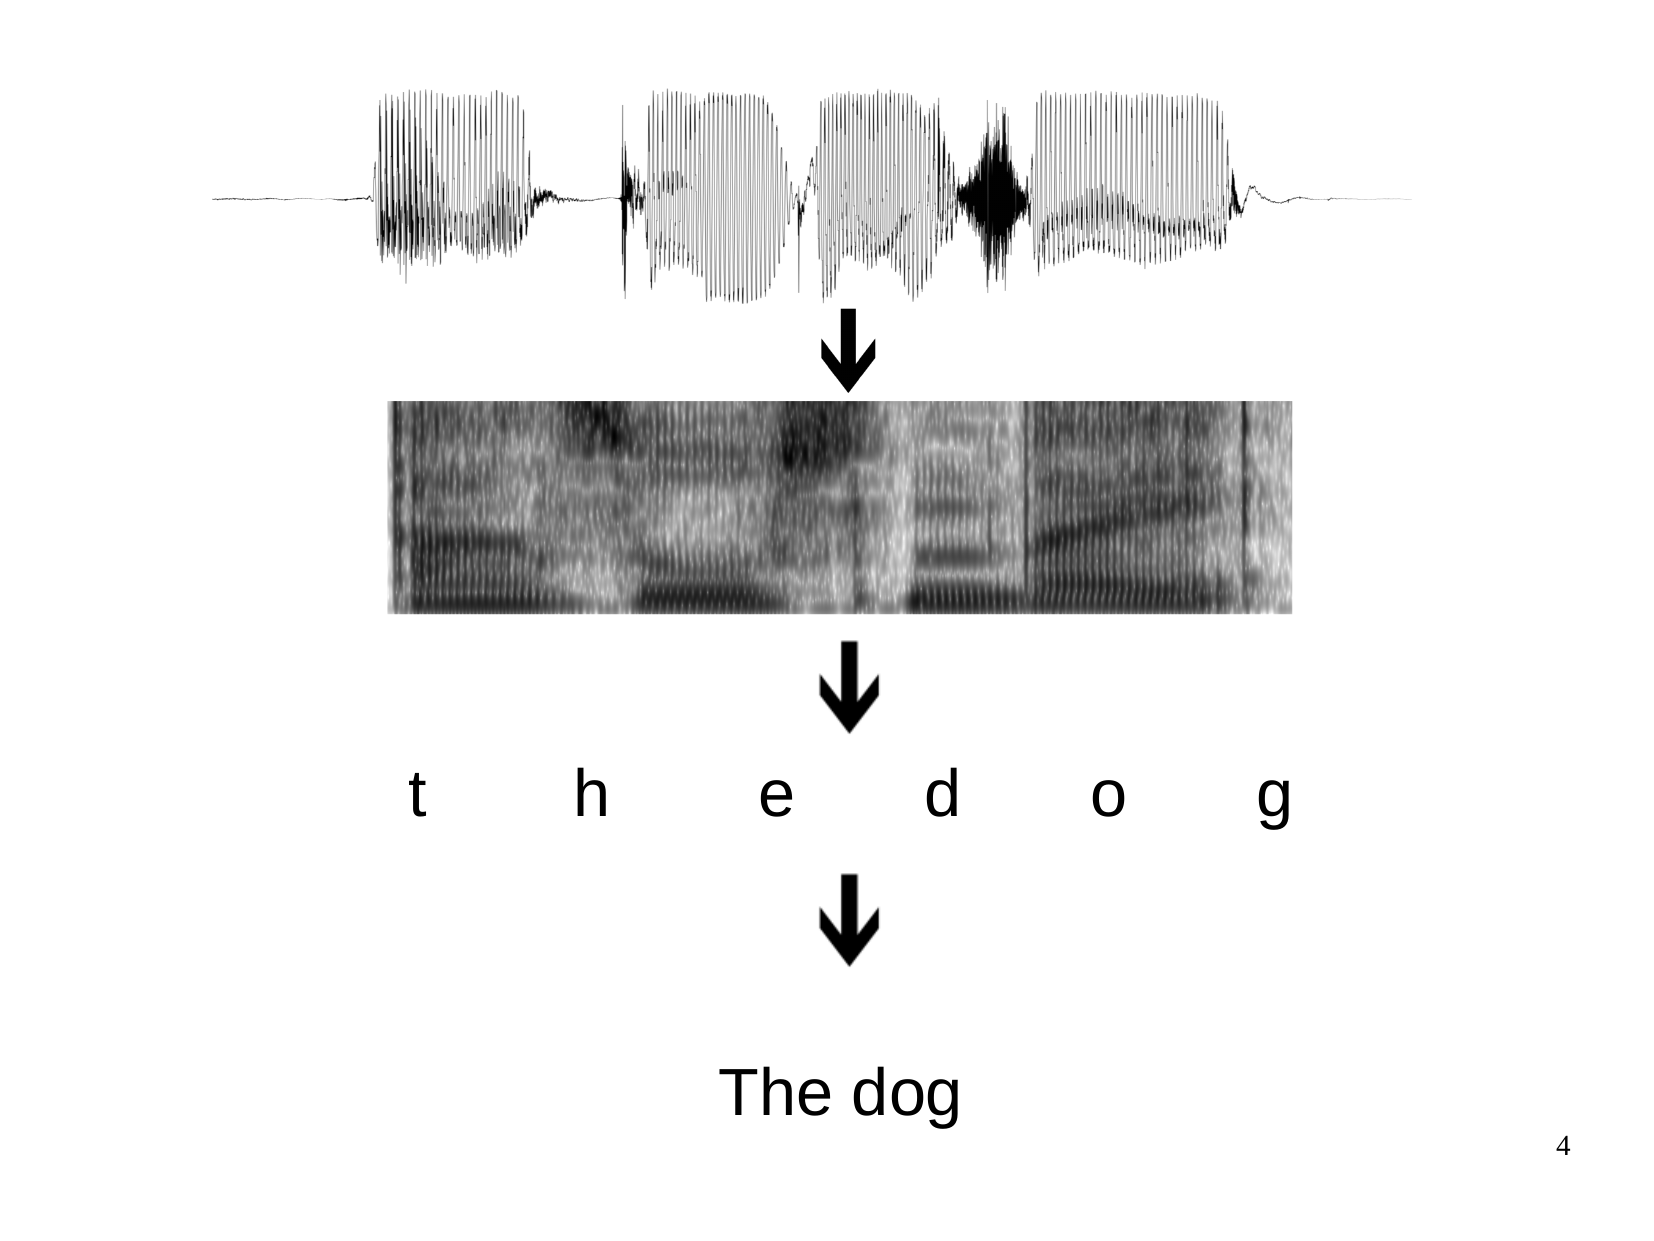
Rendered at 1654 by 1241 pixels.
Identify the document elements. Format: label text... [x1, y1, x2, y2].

picture [810, 869, 901, 974]
picture [199, 72, 1426, 740]
subtitle T t h e d o g The dog [60, 72, 1549, 1216]
